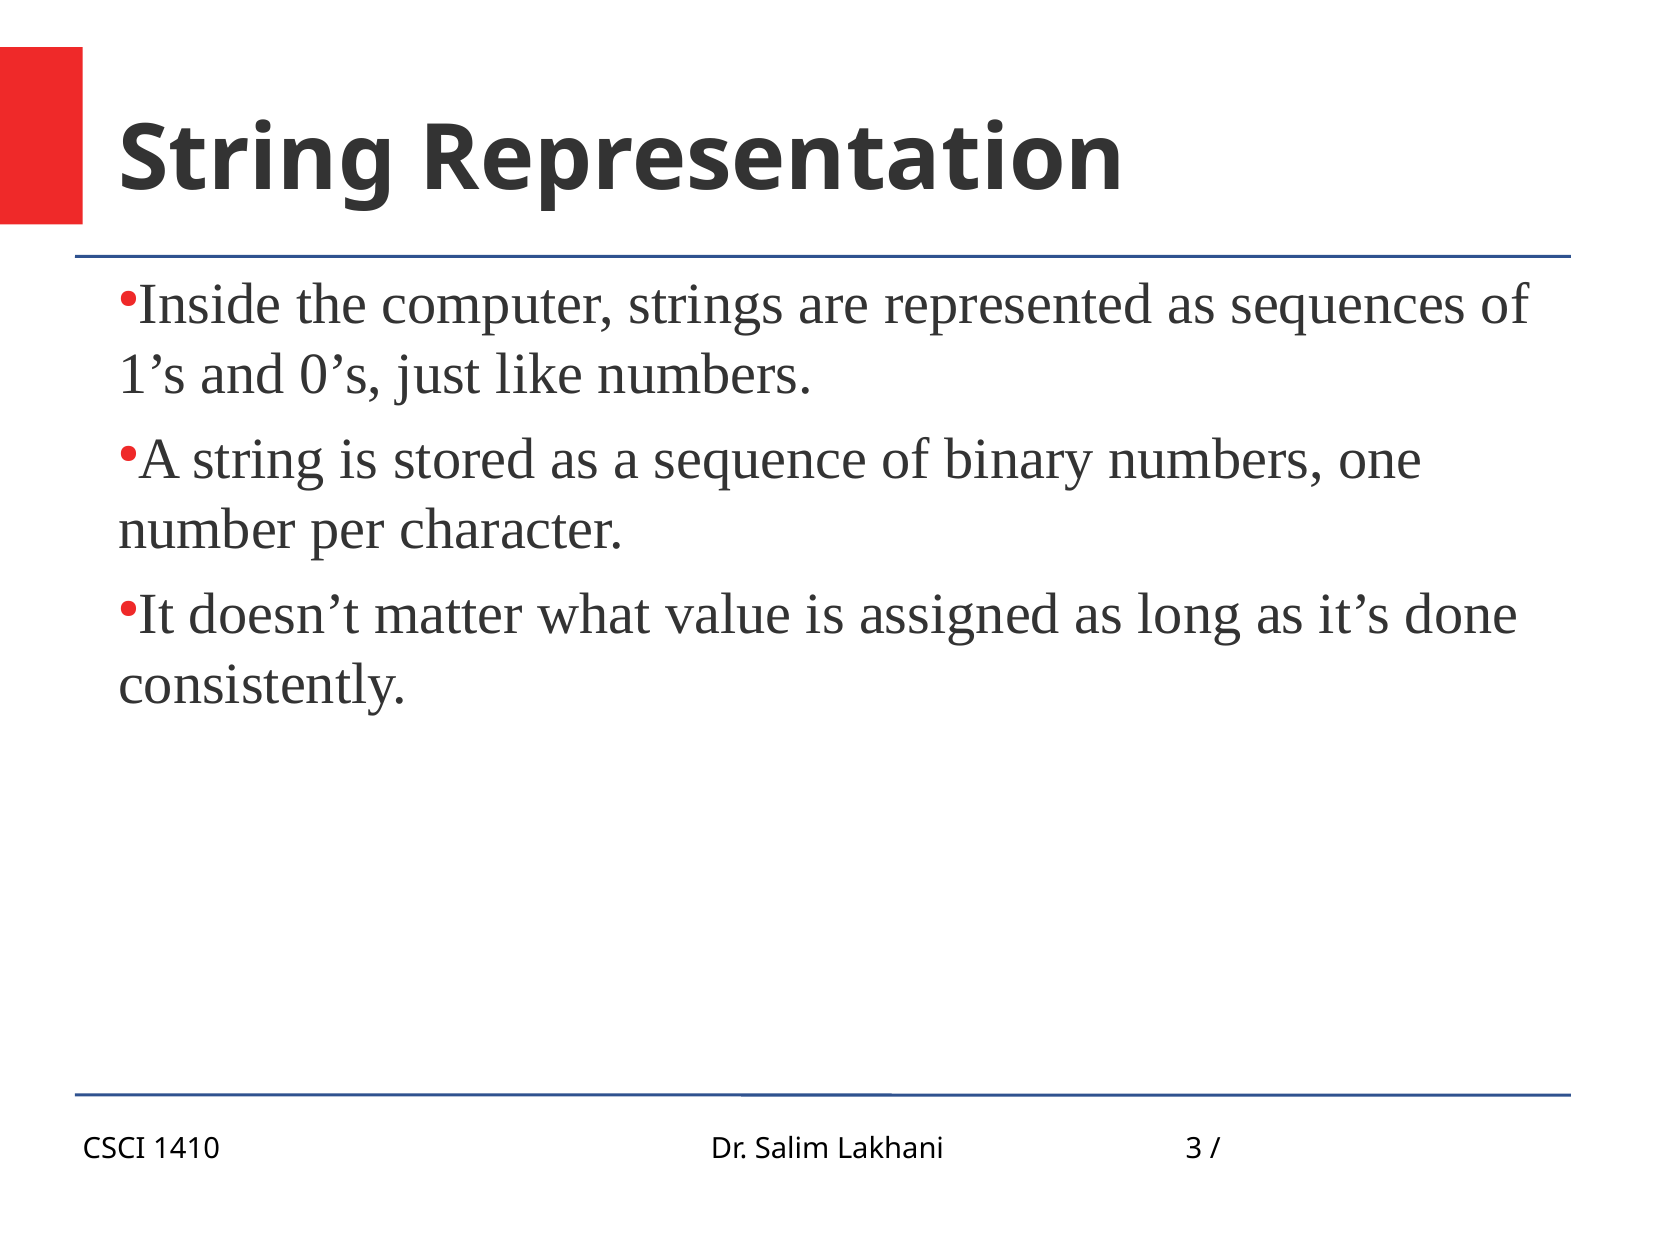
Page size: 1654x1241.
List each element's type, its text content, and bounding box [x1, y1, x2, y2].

text_box Dr. Salim Lakhani [565, 1129, 1090, 1216]
list Inside the computer, strings are represented as sequences of 1’s and 0’s, just like numbers. A string is stored as a sequence of binary numbers, one number per character. It doesn’t matter what value is assigned as long as it’s done consistently. [118, 265, 1536, 1081]
title String Representation [118, 49, 1571, 257]
text_box / [1185, 1129, 1571, 1216]
text_box CSCI 1410 [82, 1129, 468, 1216]
